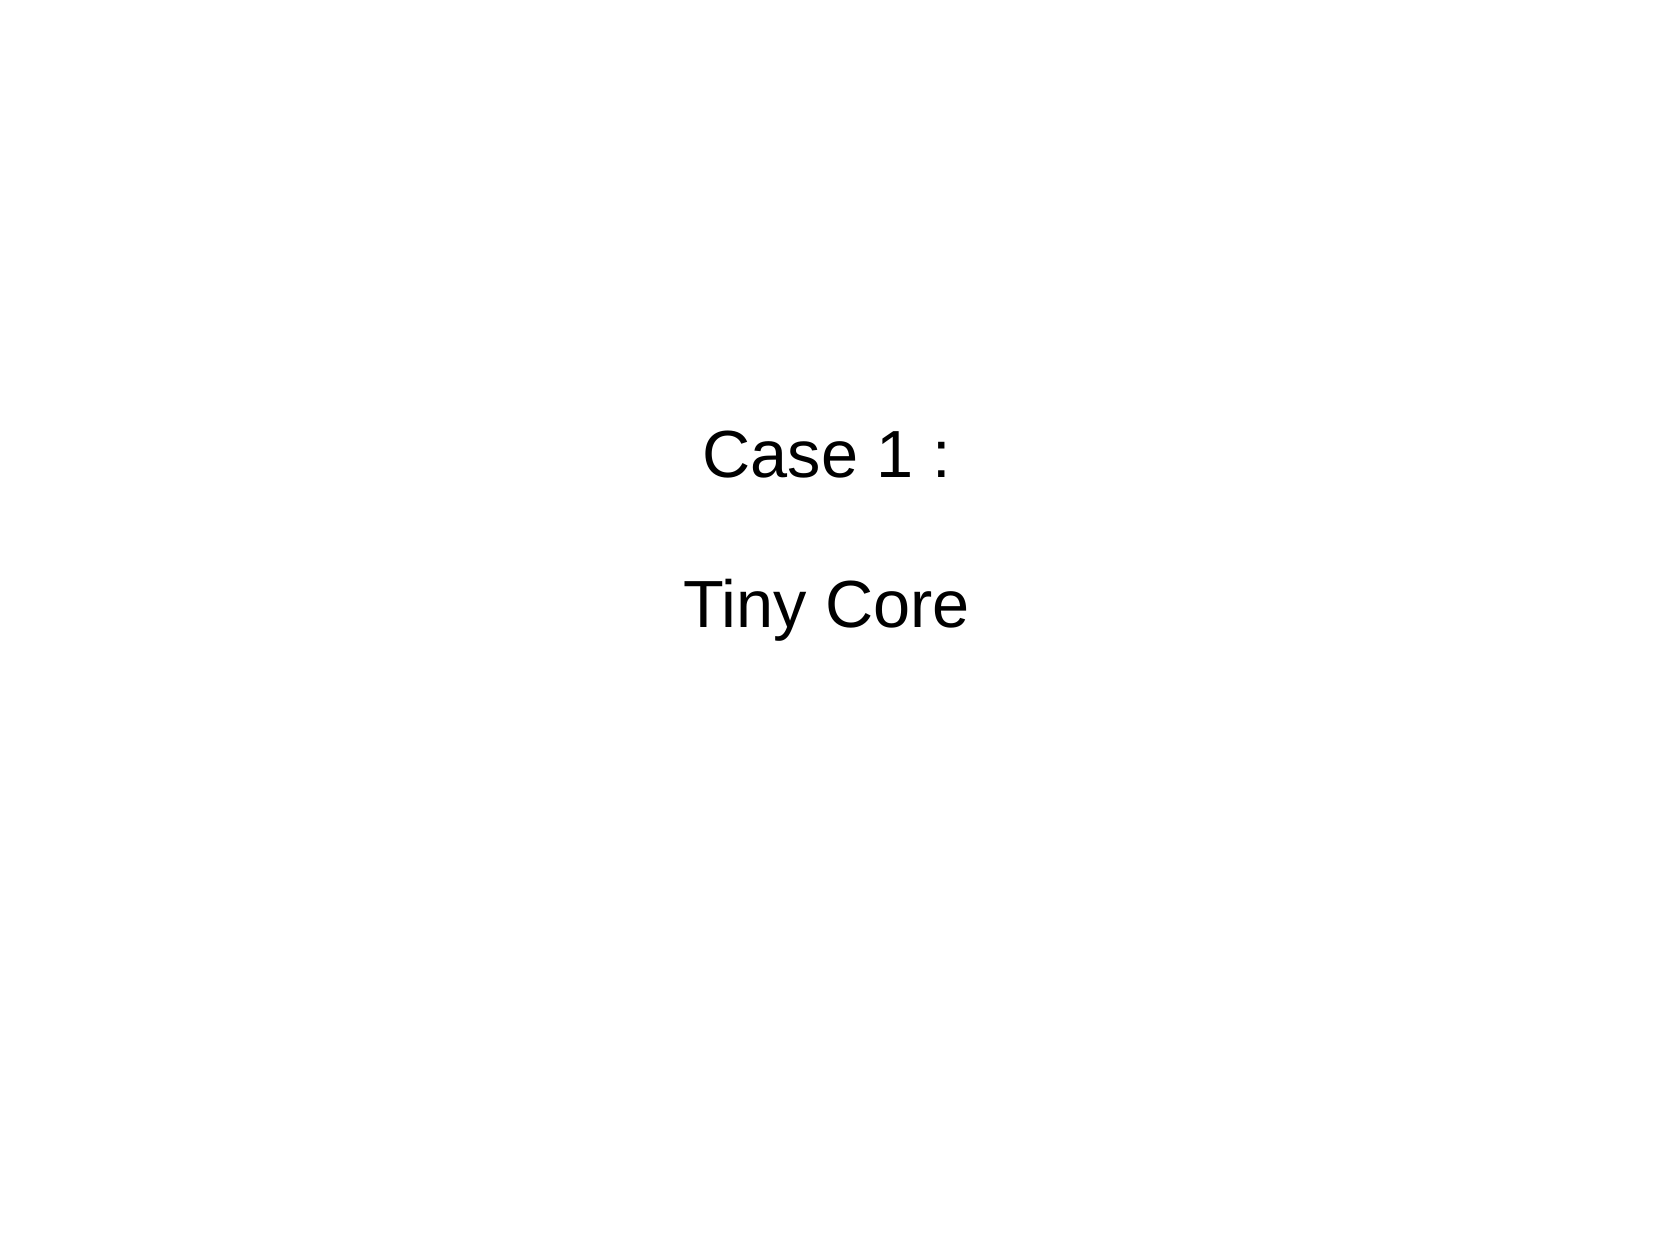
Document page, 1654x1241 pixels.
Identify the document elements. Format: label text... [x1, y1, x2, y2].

subtitle Case 1 : Tiny Core [82, 49, 1571, 1010]
